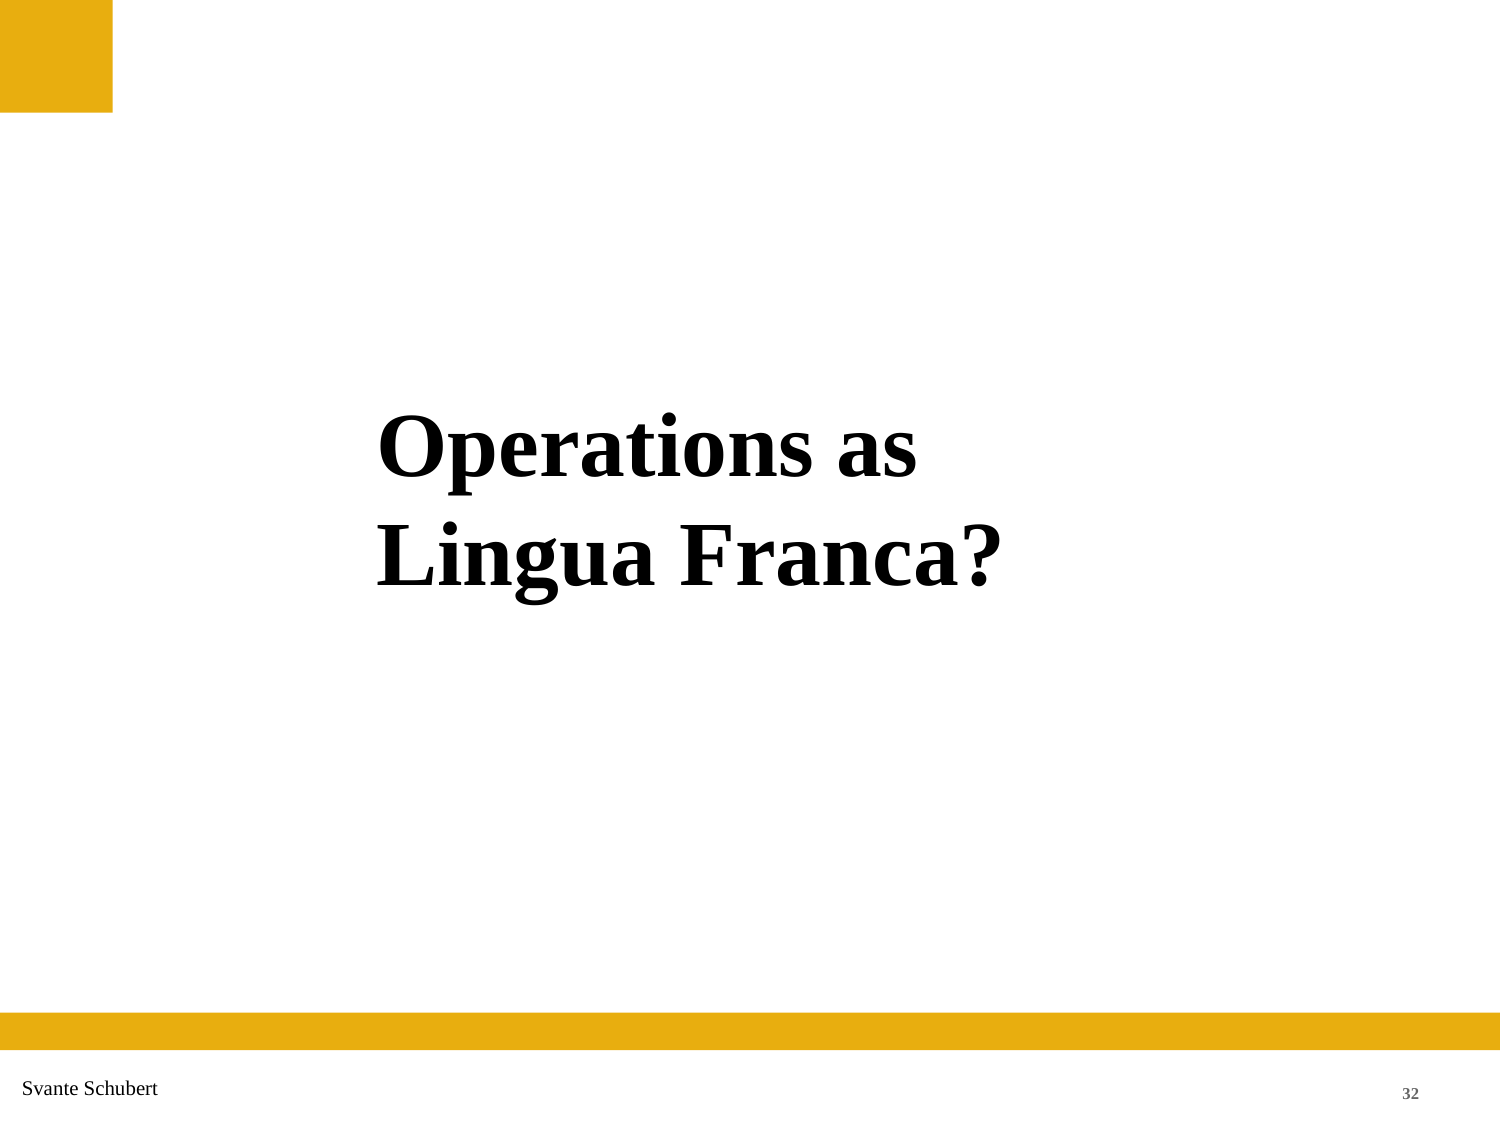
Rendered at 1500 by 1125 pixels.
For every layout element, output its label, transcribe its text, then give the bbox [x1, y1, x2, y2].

title Operations as Lingua Franca? [376, 386, 1174, 707]
